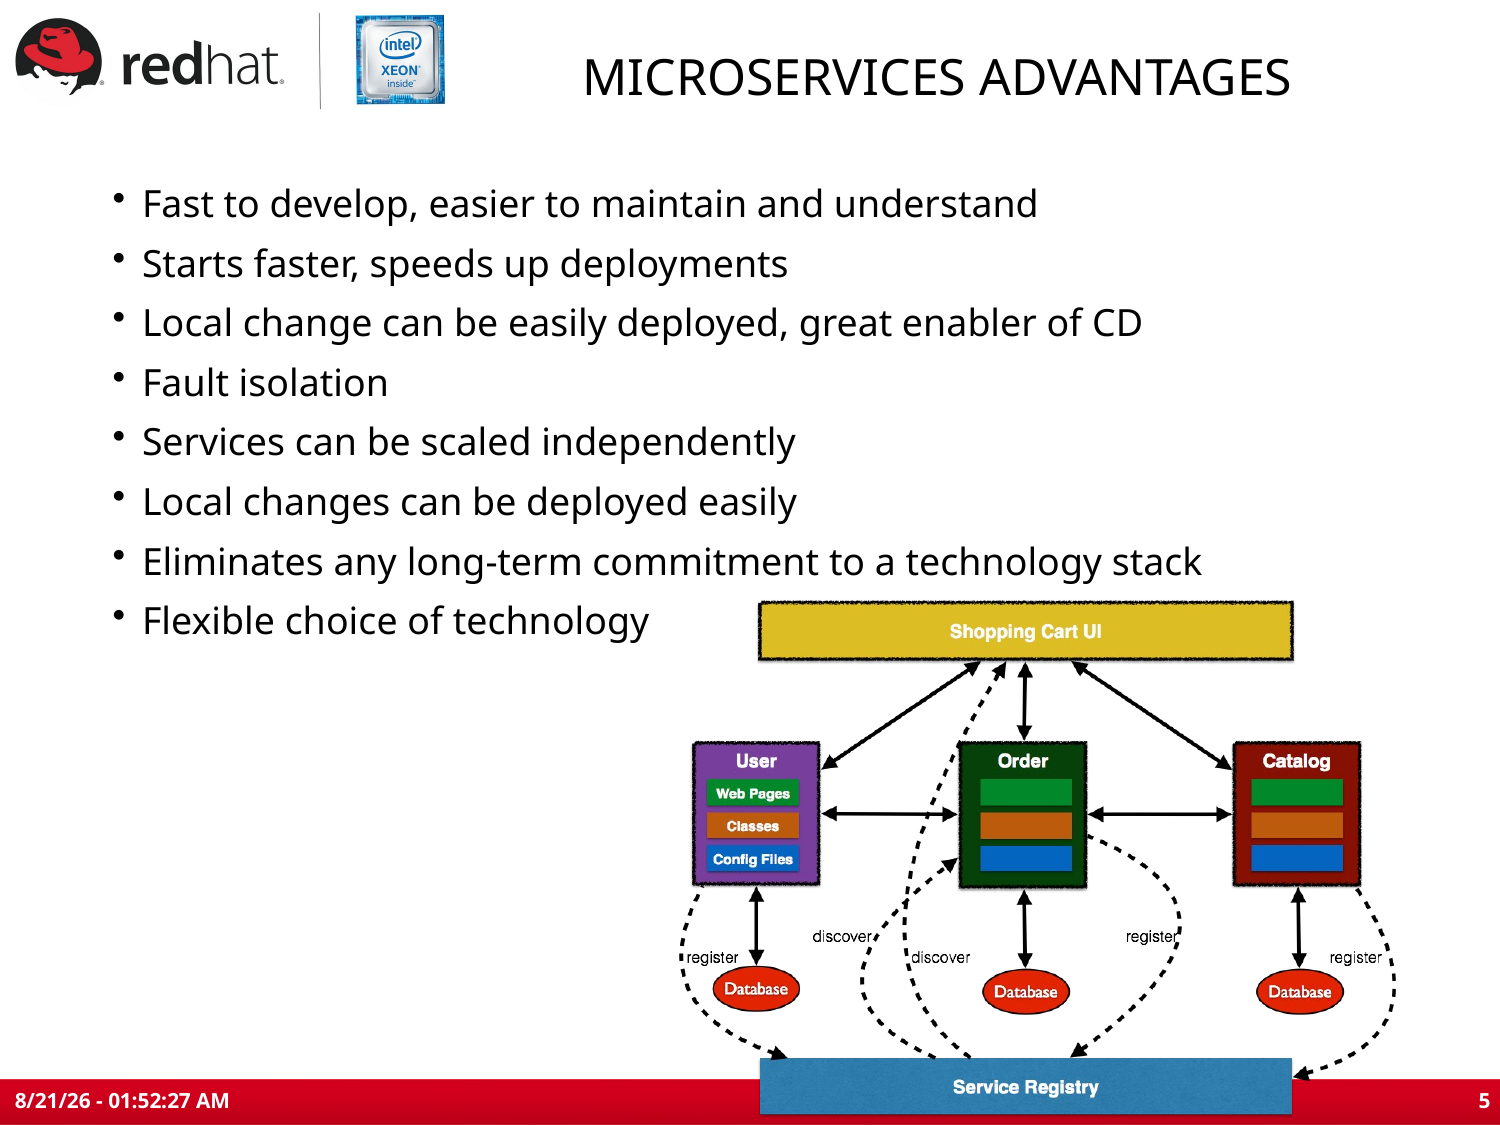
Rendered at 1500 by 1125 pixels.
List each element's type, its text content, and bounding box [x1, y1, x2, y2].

picture [0, 599, 1500, 1125]
title MICROSERVICES ADVANTAGES [112, 0, 1388, 105]
picture [16, 14, 445, 111]
list Fast to develop, easier to maintain and understand Starts faster, speeds up deployments Local change can be easily deployed, great enabler of CD Fault isolation Services can be scaled independently Local changes can be deployed easily Eliminates any long-term commitment to a technology stack Flexible choice of technology [112, 179, 1396, 751]
